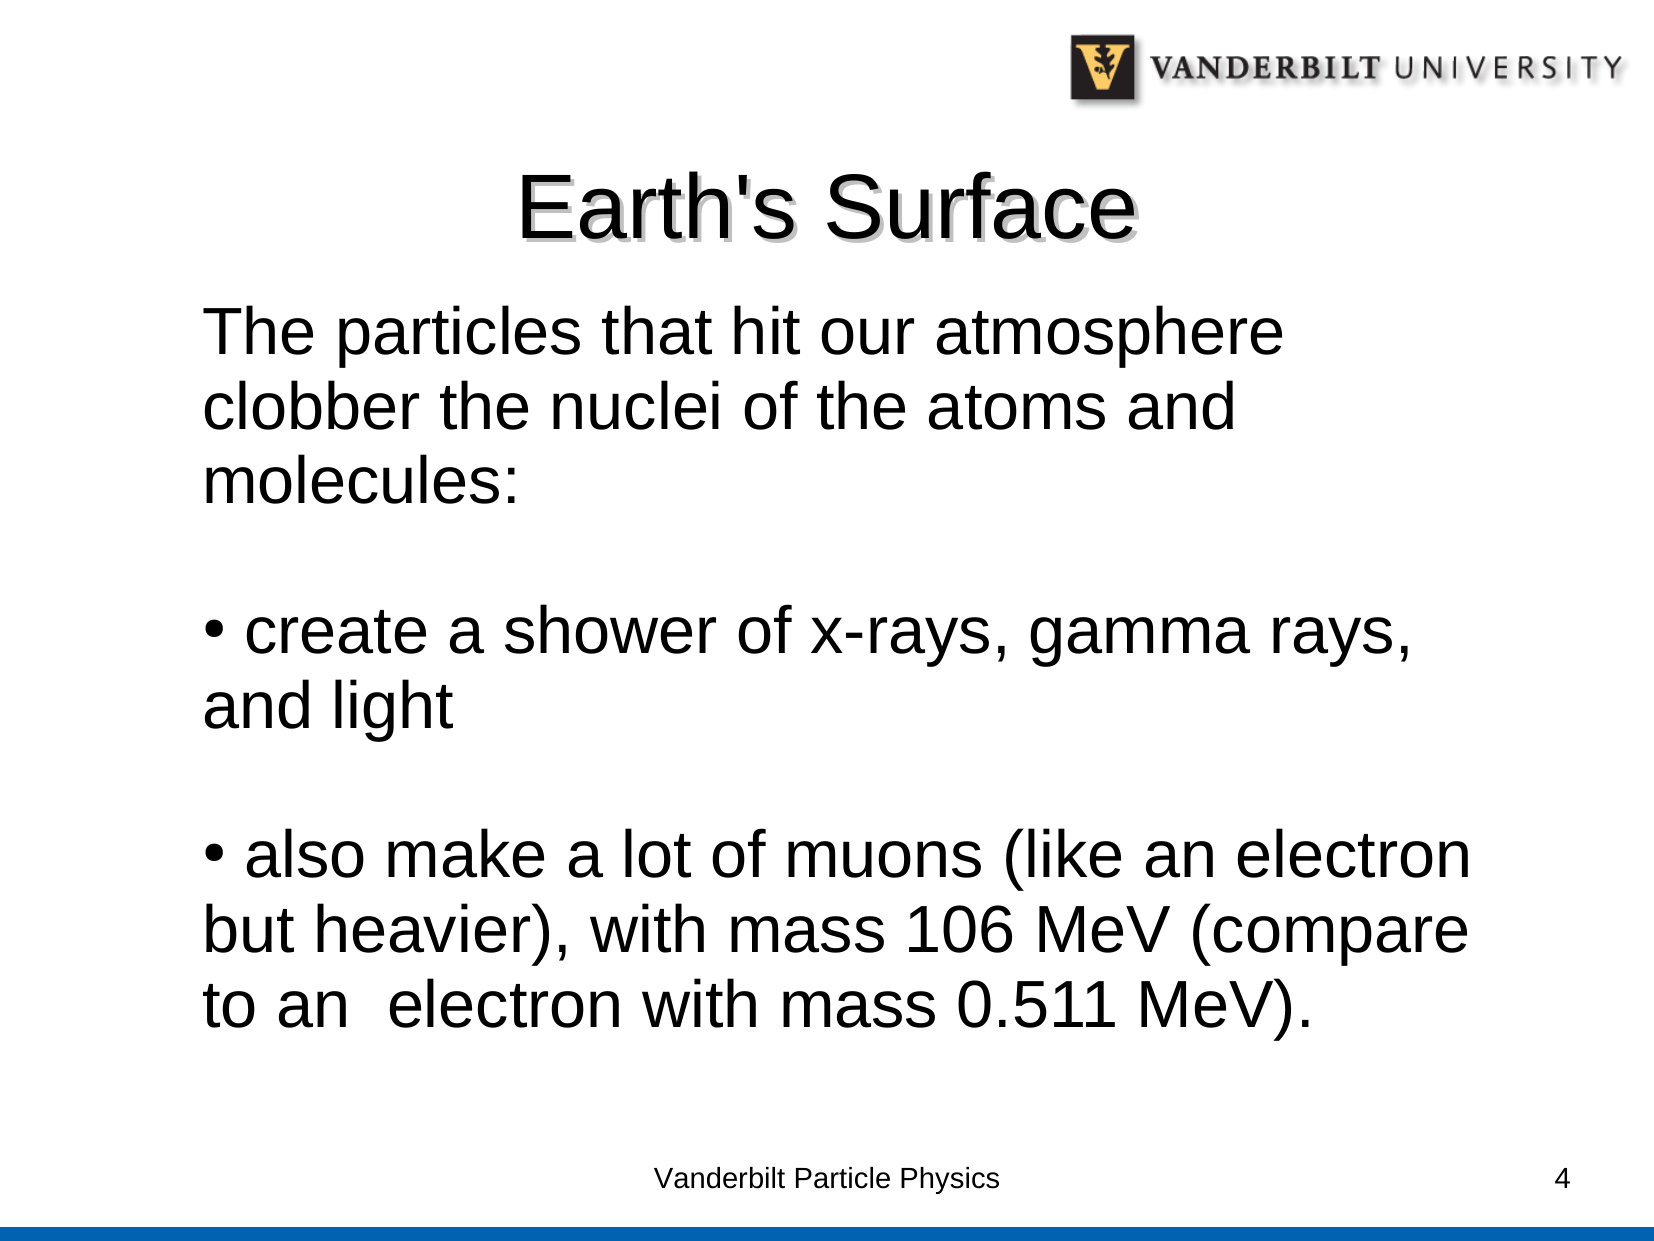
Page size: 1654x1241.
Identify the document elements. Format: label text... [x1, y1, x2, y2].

text_box The particles that hit our atmosphere clobber the nuclei of the atoms and molecules: create a shower of x-rays, gamma rays, and light also make a lot of muons (like an electron but heavier), with mass 106 MeV (compare to an electron with mass 0.511 MeV). [187, 286, 1538, 1050]
picture [1067, 31, 1637, 115]
title Earth's Surface [121, 102, 1534, 310]
